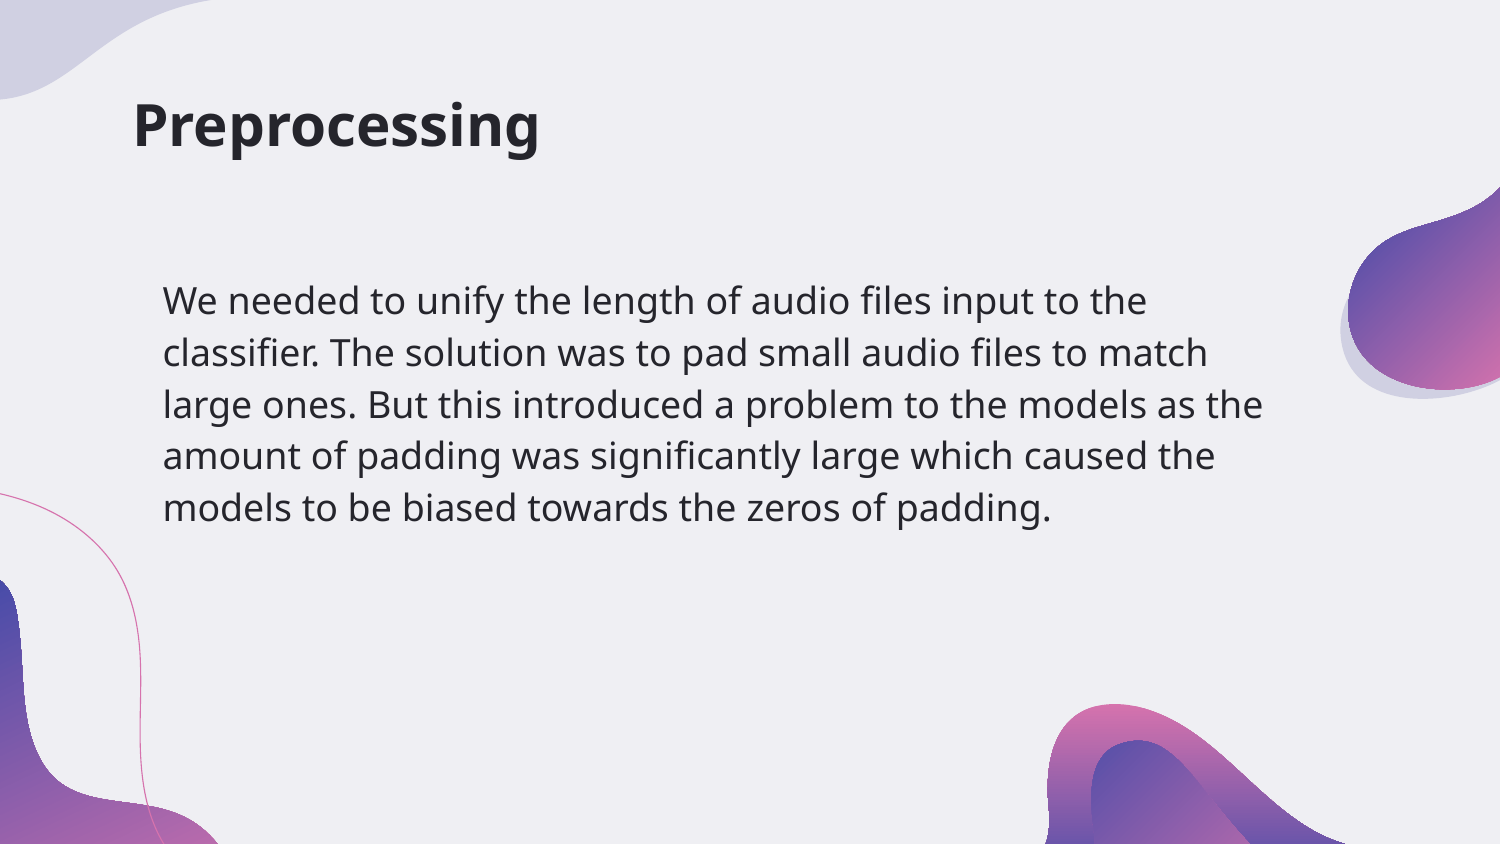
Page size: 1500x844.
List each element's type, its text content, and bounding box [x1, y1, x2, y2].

title Preprocessing [116, 72, 1383, 167]
list We needed to unify the length of audio files input to the classifier. The solution was to pad small audio files to match large ones. But this introduced a problem to the models as the amount of padding was significantly large which caused the models to be biased towards the zeros of padding. [147, 255, 1301, 536]
